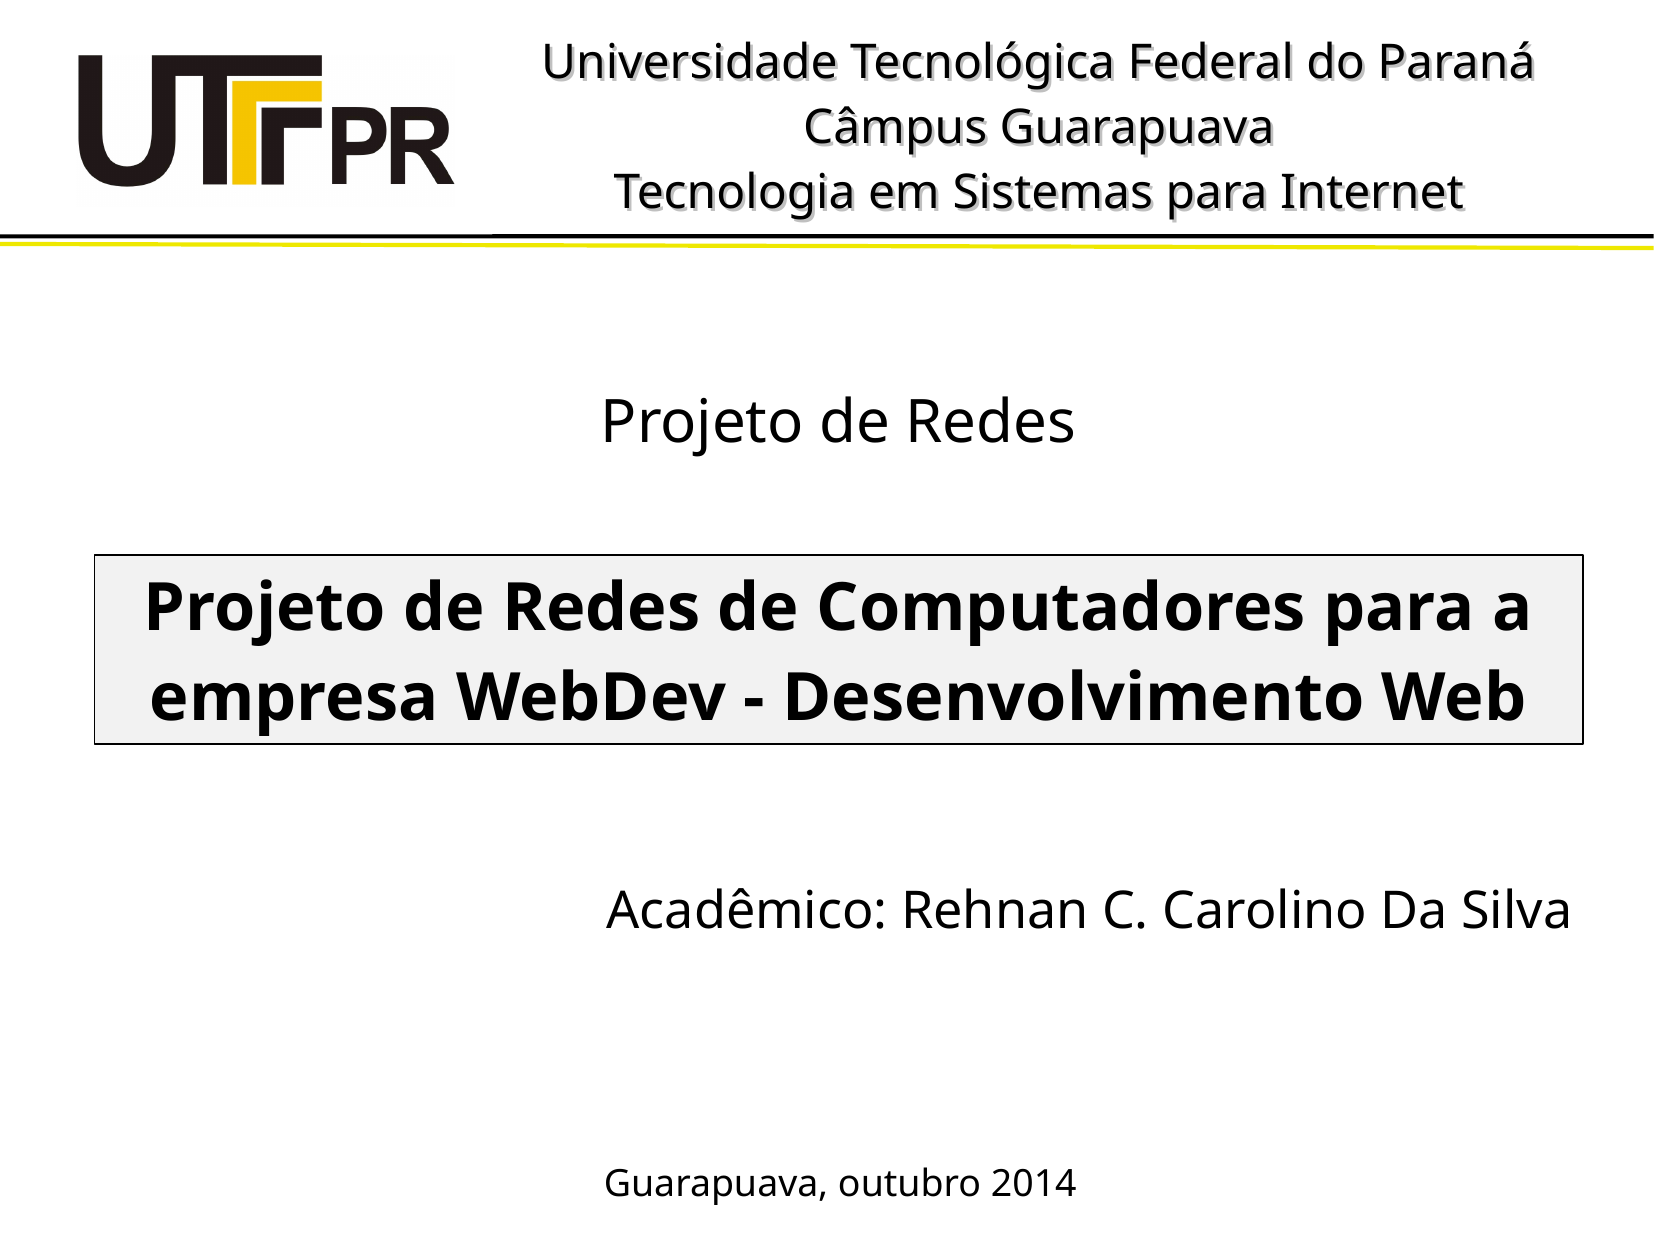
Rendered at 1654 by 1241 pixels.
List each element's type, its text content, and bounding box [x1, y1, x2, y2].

list Projeto de Redes [94, 377, 1583, 461]
list Acadêmico: Rehnan C. Carolino Da Silva [604, 873, 1574, 1016]
list Guarapuava, outubro 2014 [96, 1156, 1585, 1216]
title Universidade Tecnológica Federal do Paraná Câmpus Guarapuava Tecnologia em Sistemas para Internet [507, 44, 1571, 207]
picture [76, 55, 455, 207]
list Projeto de Redes de Computadores para a empresa WebDev - Desenvolvimento Web [94, 555, 1583, 745]
